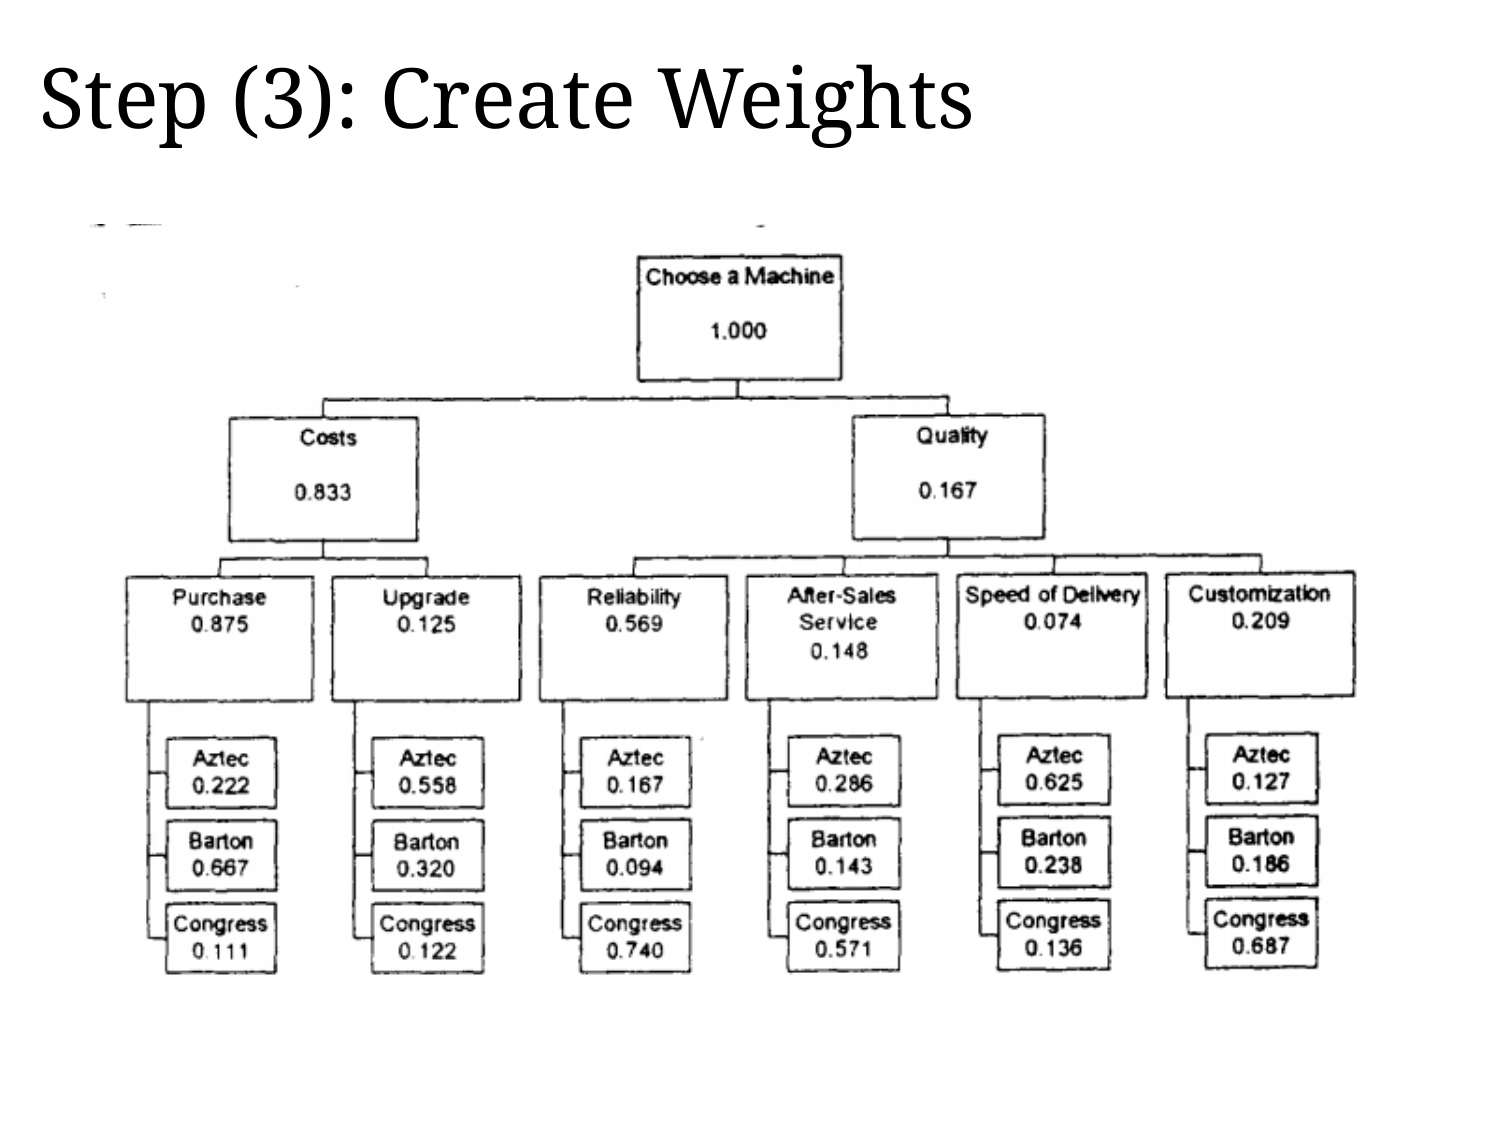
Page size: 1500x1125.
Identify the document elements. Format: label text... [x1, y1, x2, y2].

text_box Step (3): Create Weights [24, 37, 1475, 153]
picture [87, 224, 1409, 988]
